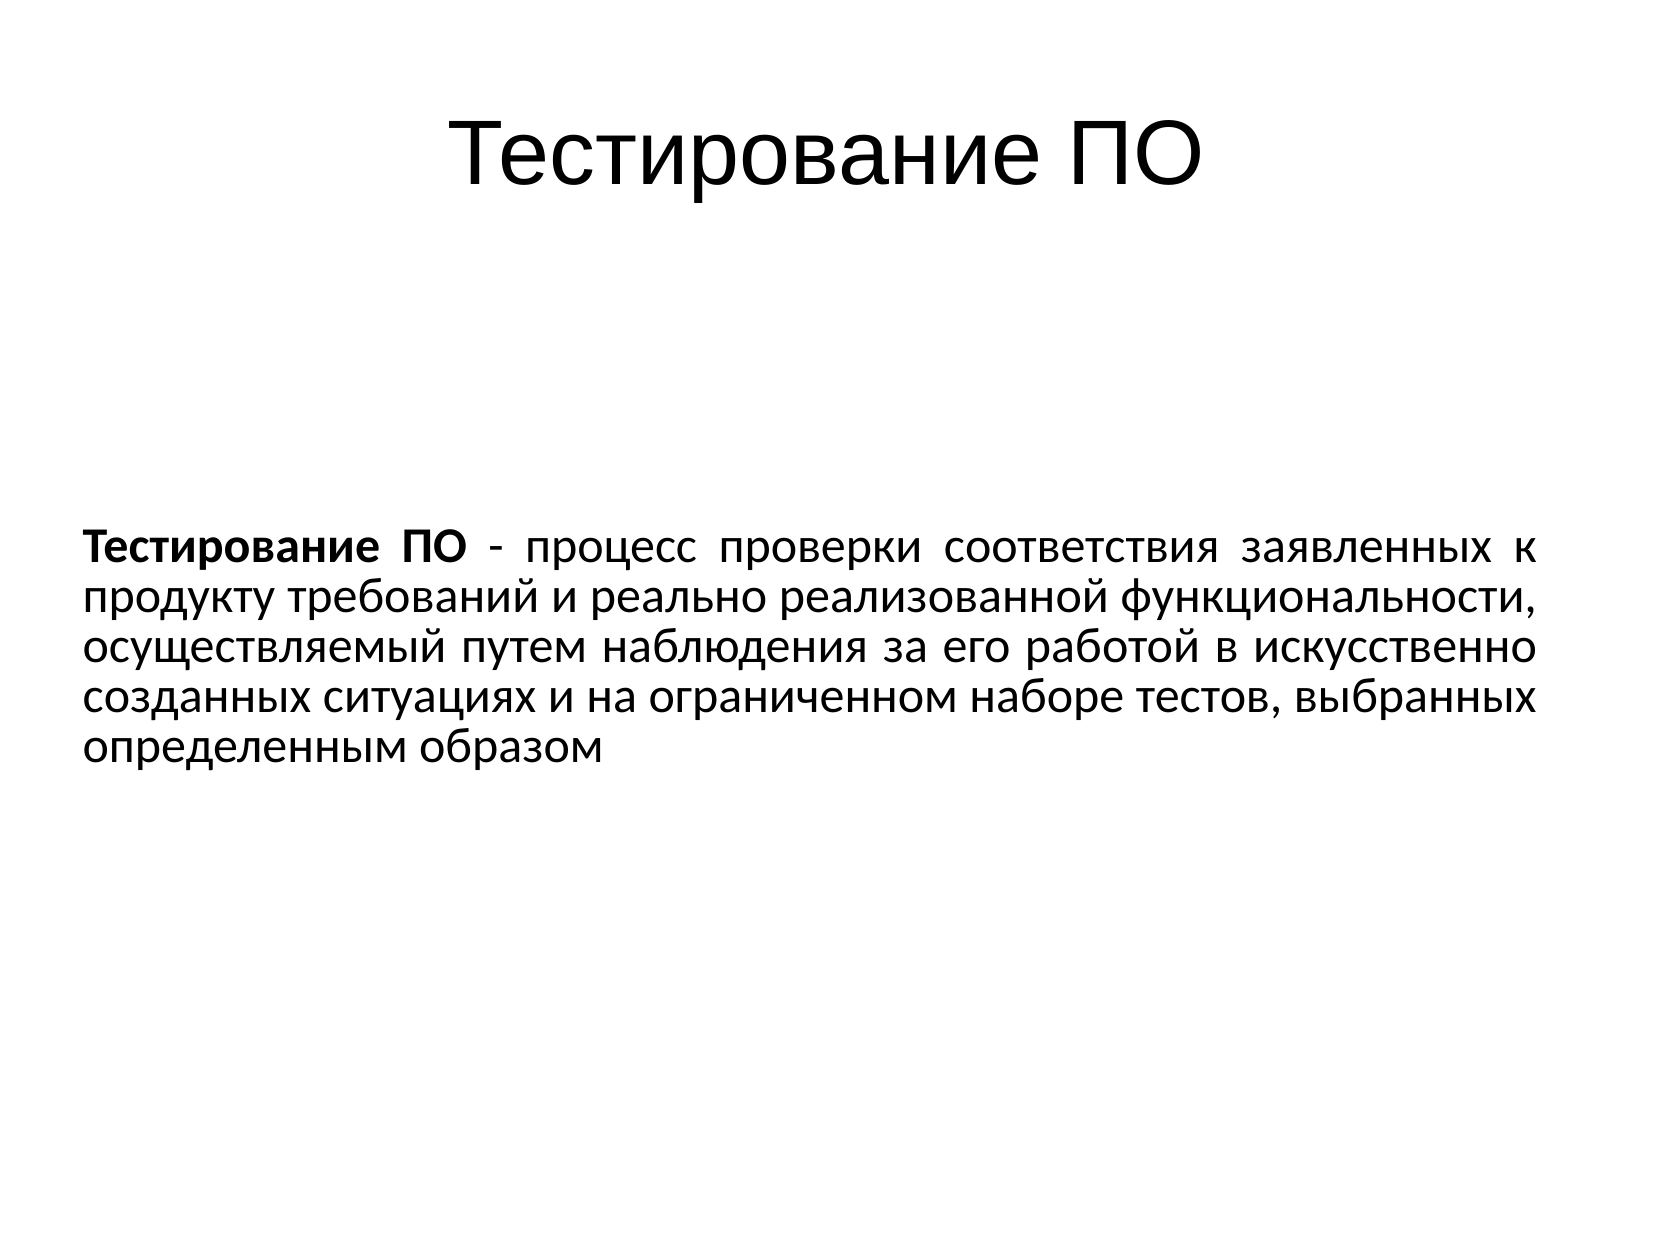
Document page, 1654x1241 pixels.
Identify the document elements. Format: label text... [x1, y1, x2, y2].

title Тестирование ПО [82, 49, 1571, 257]
subtitle Тестирование ПО - процесс проверки соответствия заявленных к продукту требований и реально реализованной функциональности, осуществляемый путем наблюдения за его работой в искусственно созданных ситуациях и на ограниченном наборе тестов, выбранных определенным образом [82, 290, 1538, 1010]
